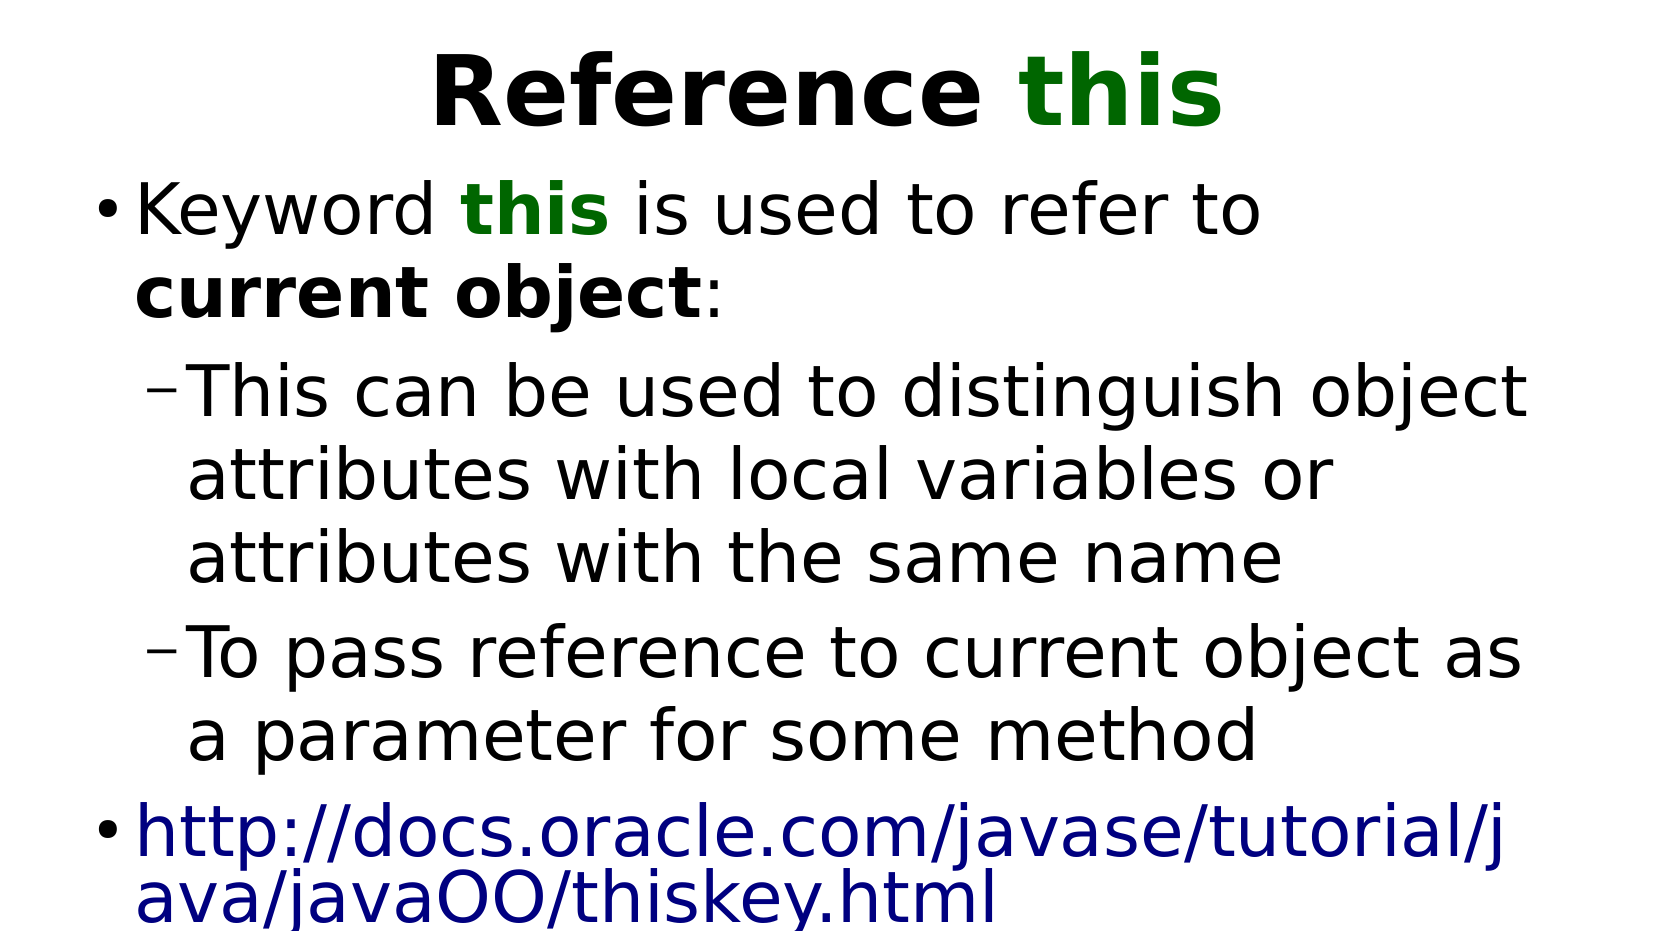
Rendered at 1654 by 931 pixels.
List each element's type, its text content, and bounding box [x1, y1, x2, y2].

title Reference this [82, 34, 1571, 149]
list Keyword this is used to refer to current object: This can be used to distinguish object attributes with local variables or attributes with the same name To pass reference to current object as a parameter for some method http://docs.oracle.com/javase/tutorial/java/javaOO/thiskey.html [82, 168, 1538, 889]
